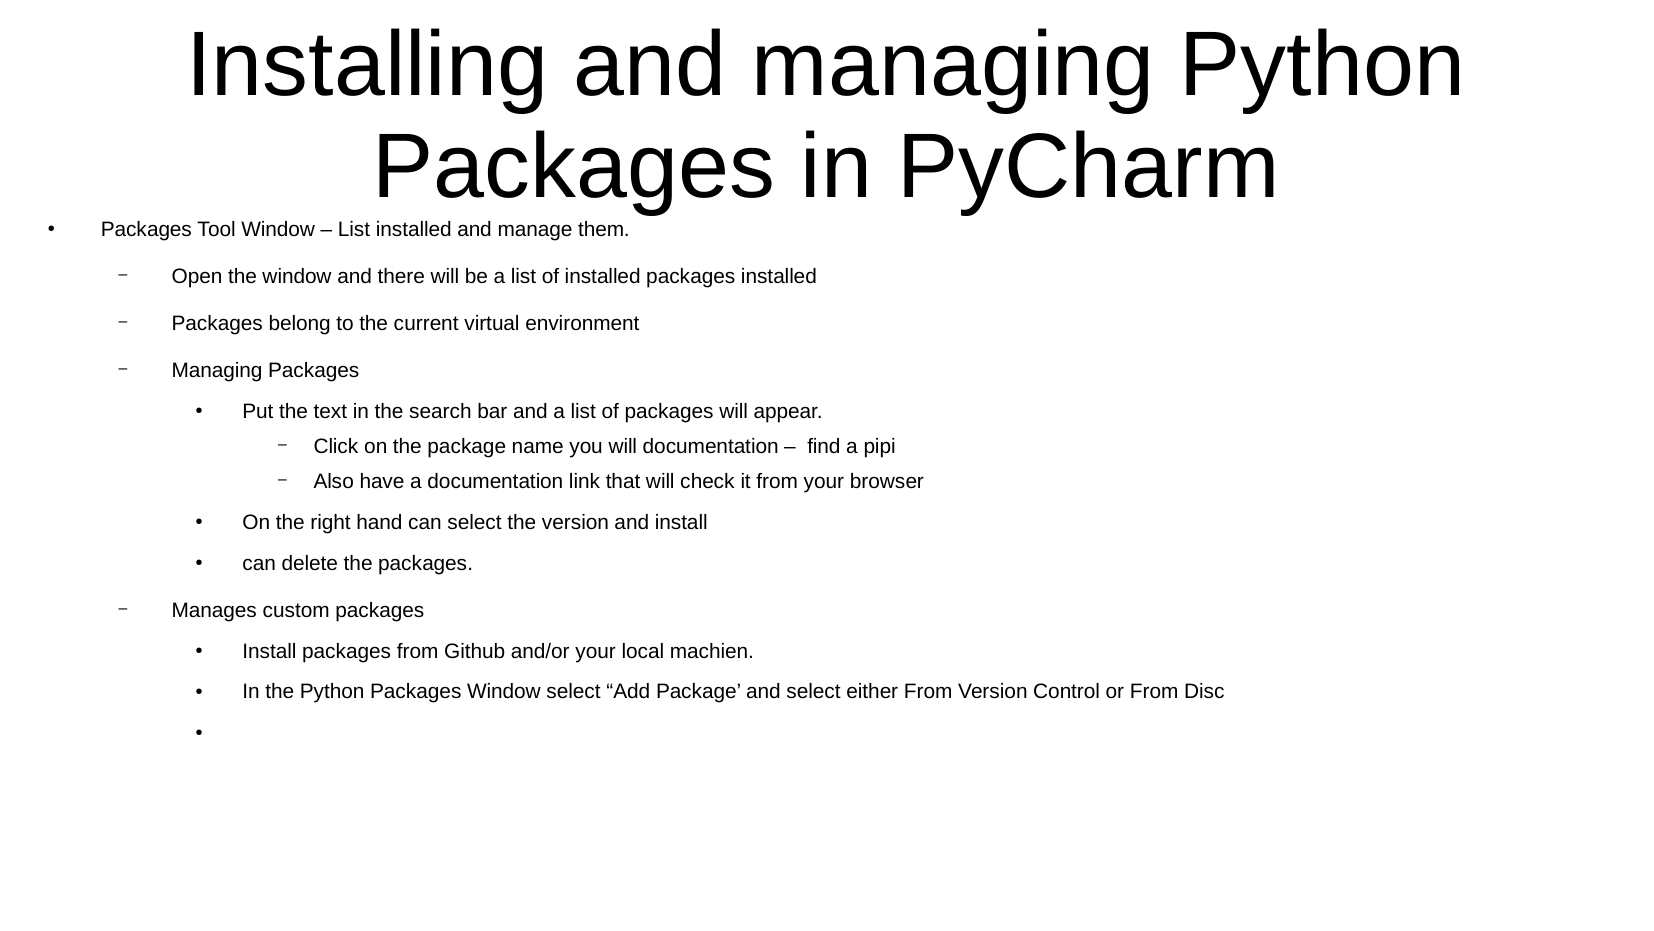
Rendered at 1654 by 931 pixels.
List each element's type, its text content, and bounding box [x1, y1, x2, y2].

list Packages Tool Window – List installed and manage them. Open the window and there will be a list of installed packages installed Packages belong to the current virtual environment Managing Packages Put the text in the search bar and a list of packages will appear. Click on the package name you will documentation – find a pipi Also have a documentation link that will check it from your browser On the right hand can select the version and install can delete the packages. Manages custom packages Install packages from Github and/or your local machien. In the Python Packages Window select “Add Package’ and select either From Version Control or From Disc [30, 217, 1571, 916]
title Installing and managing Python Packages in PyCharm [82, 12, 1571, 217]
